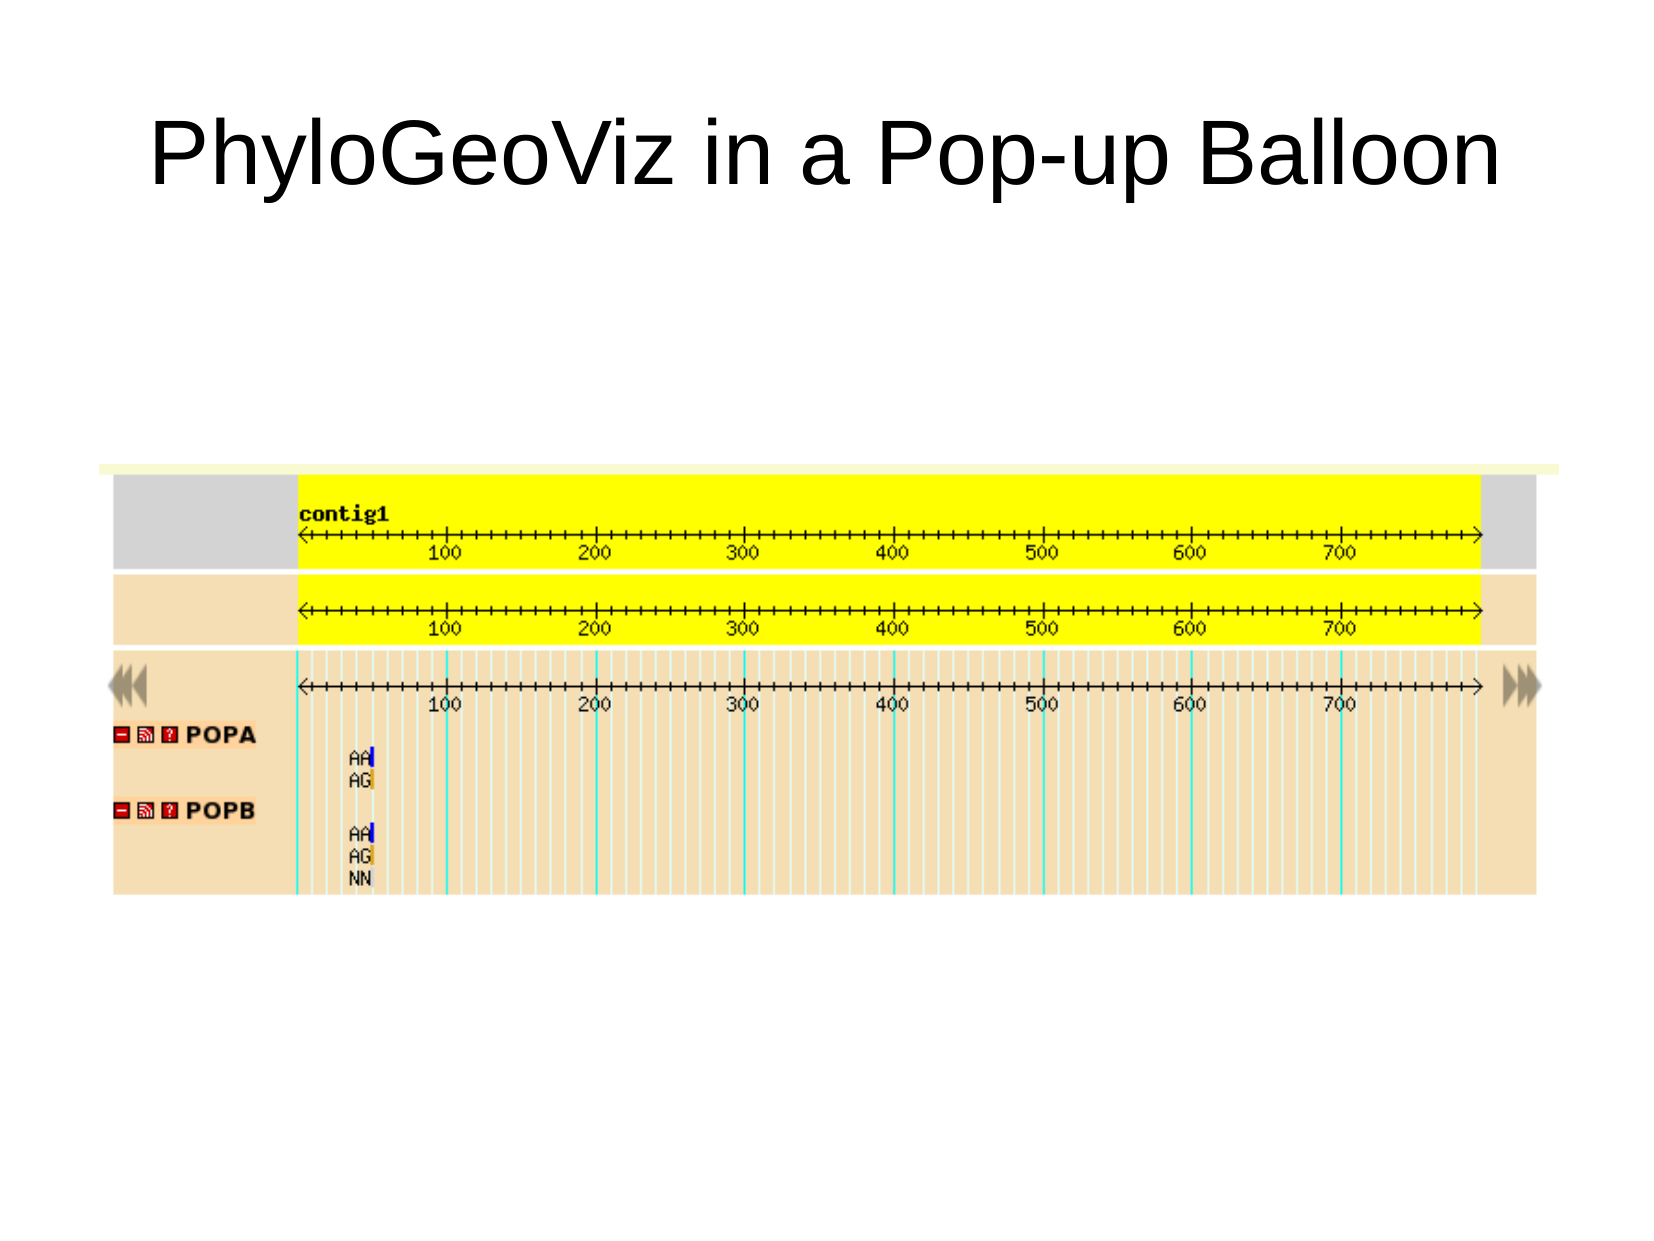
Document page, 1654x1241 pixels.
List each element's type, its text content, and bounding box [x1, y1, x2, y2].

title PhyloGeoViz in a Pop-up Balloon [82, 49, 1571, 257]
picture [99, 464, 1559, 921]
